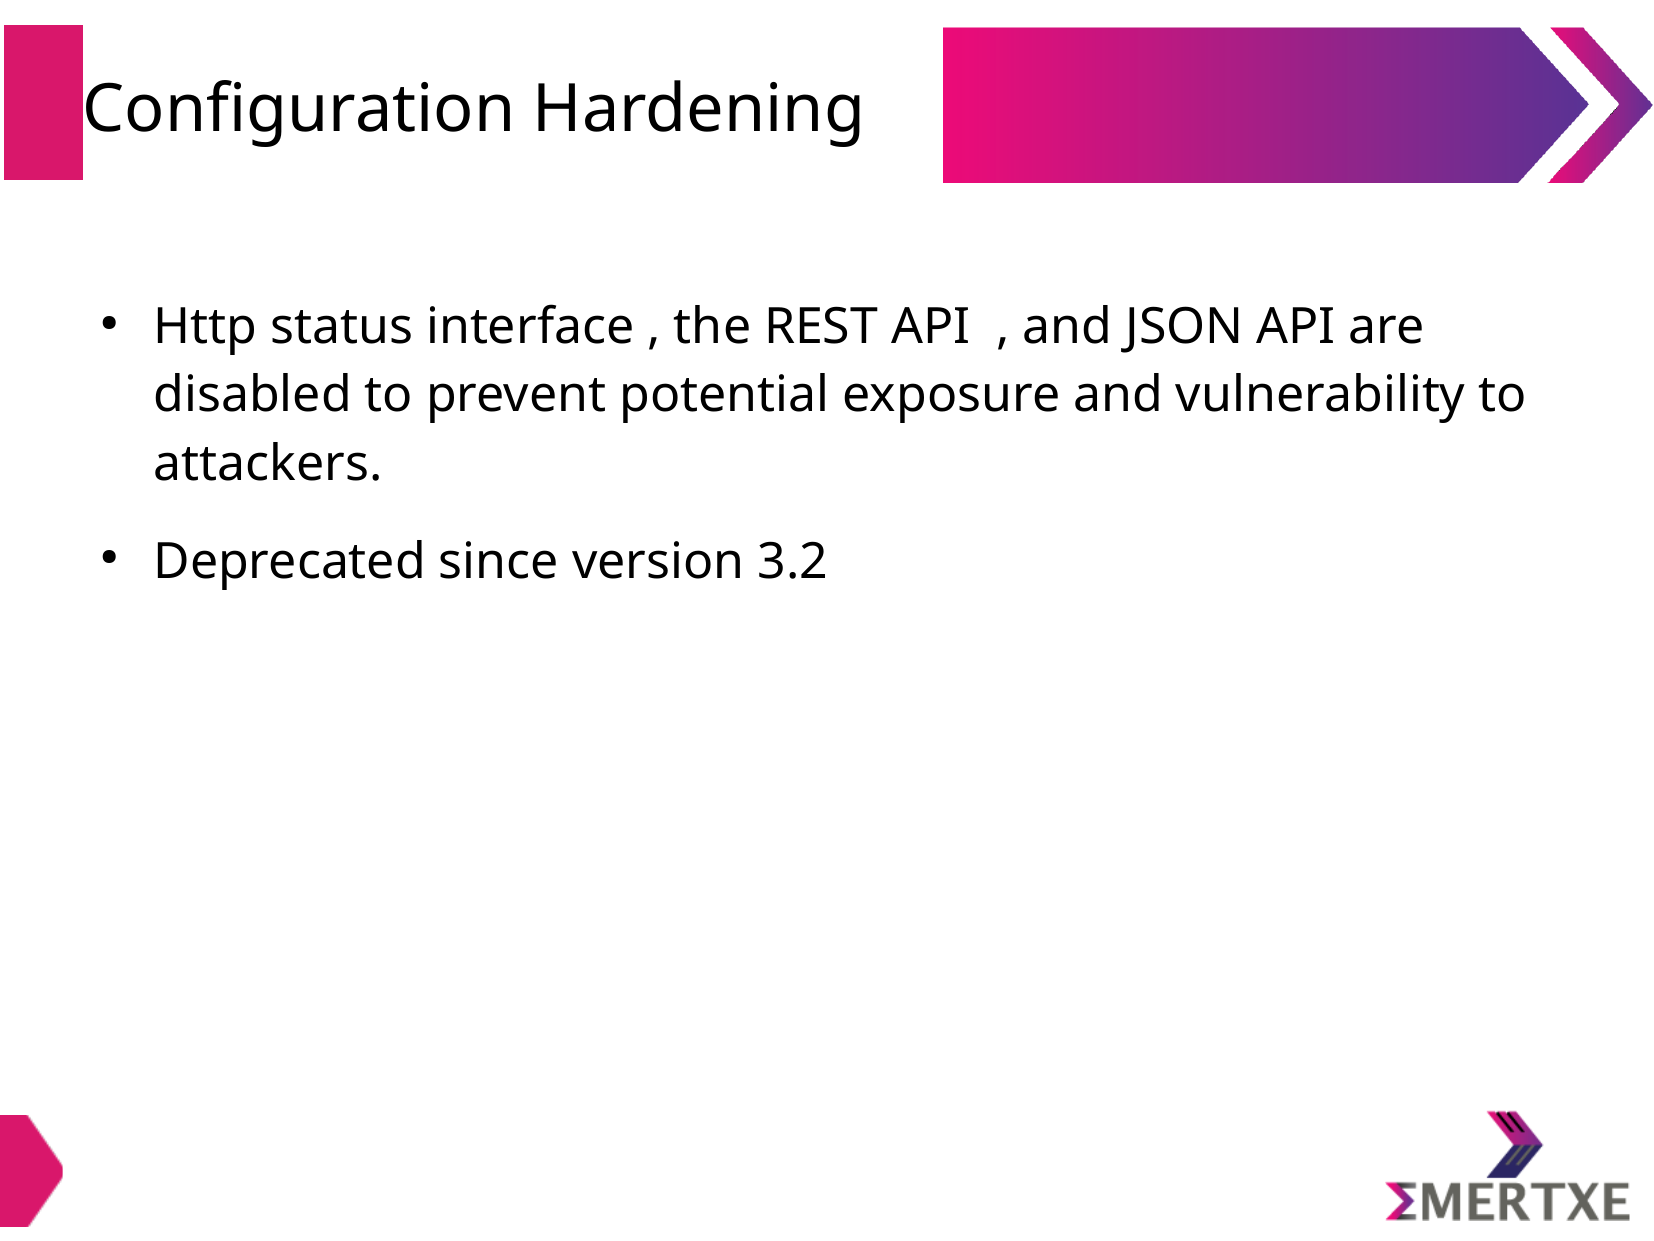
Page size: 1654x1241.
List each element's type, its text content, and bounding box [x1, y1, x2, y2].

title Configuration Hardening [82, 2, 1571, 210]
picture [1385, 1107, 1631, 1221]
list Http status interface , the REST API , and JSON API are disabled to prevent potential exposure and vulnerability to attackers. Deprecated since version 3.2 [82, 290, 1571, 1010]
picture [1571, 27, 1653, 183]
